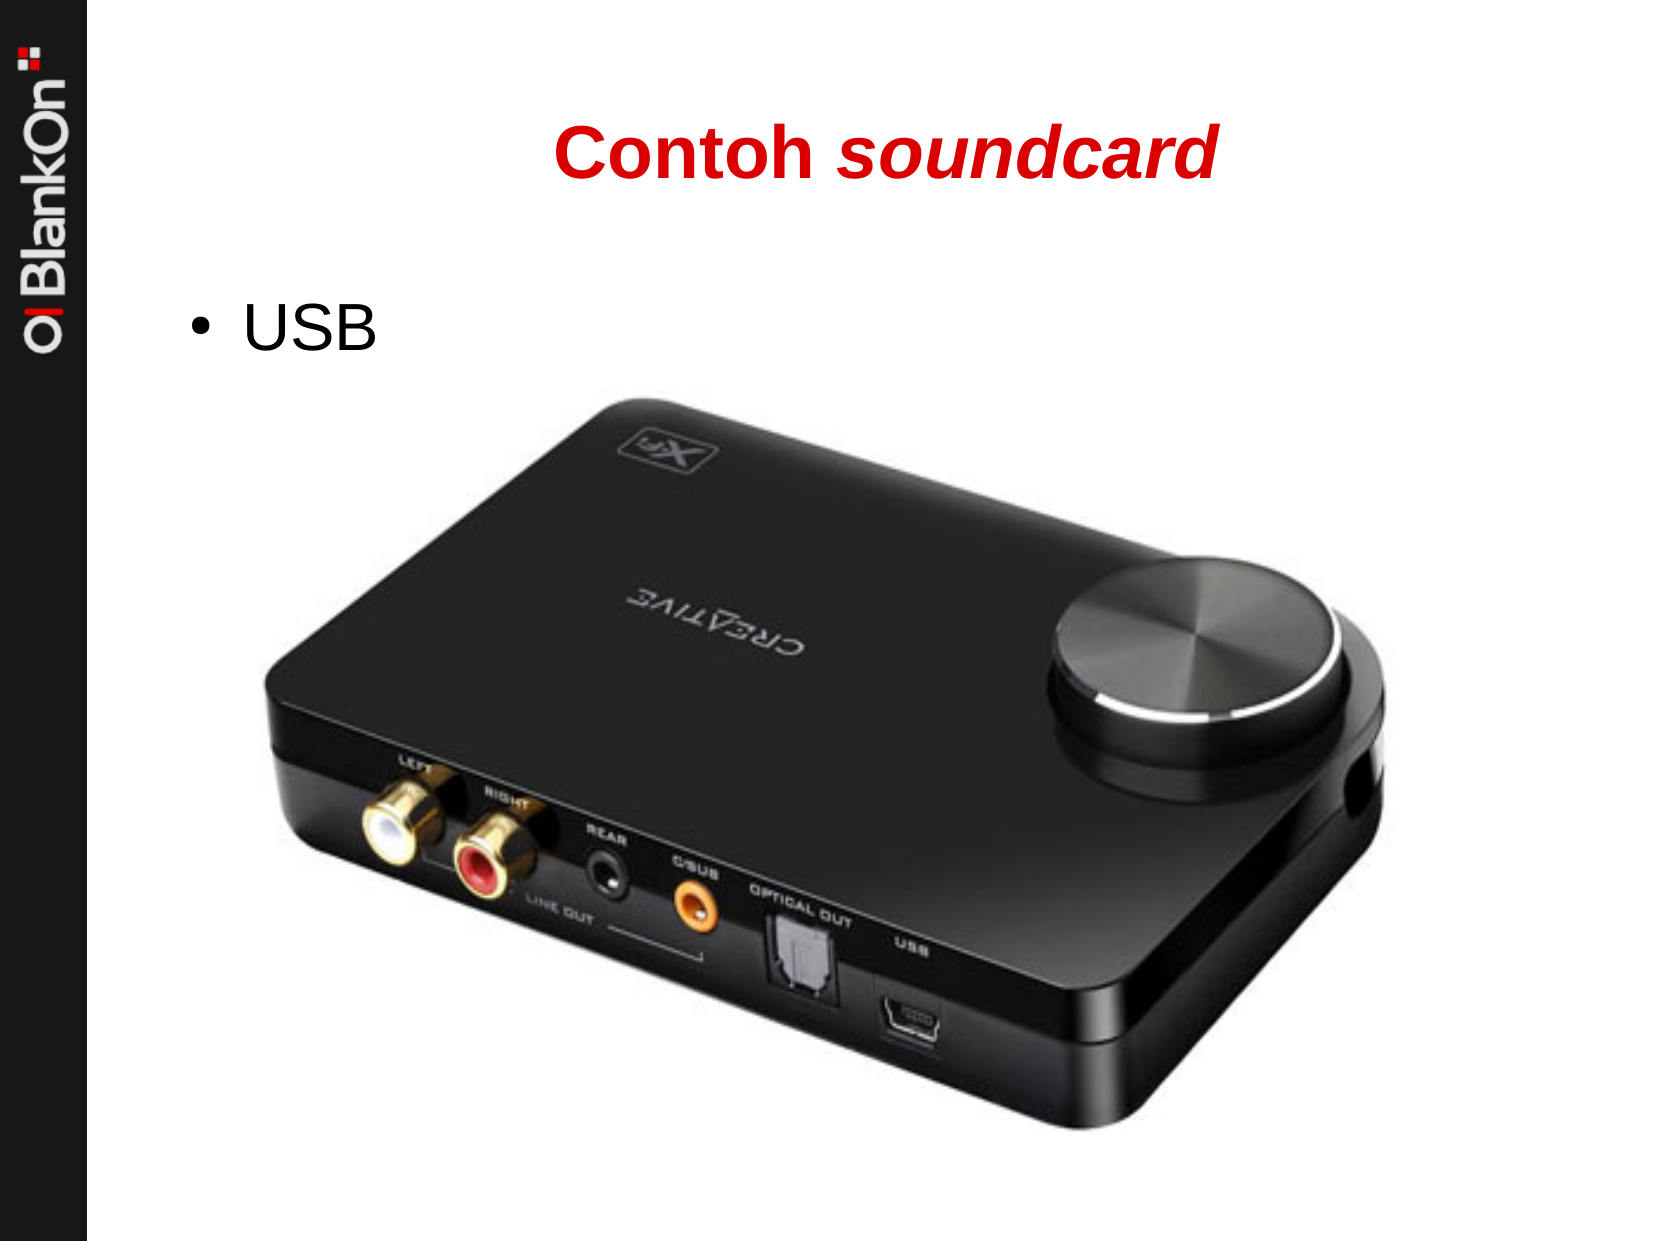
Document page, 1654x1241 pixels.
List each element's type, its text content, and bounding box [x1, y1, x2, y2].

picture [0, 0, 87, 1241]
list USB [171, 290, 1589, 1182]
title Contoh soundcard [124, 49, 1613, 257]
picture [259, 389, 1394, 1134]
